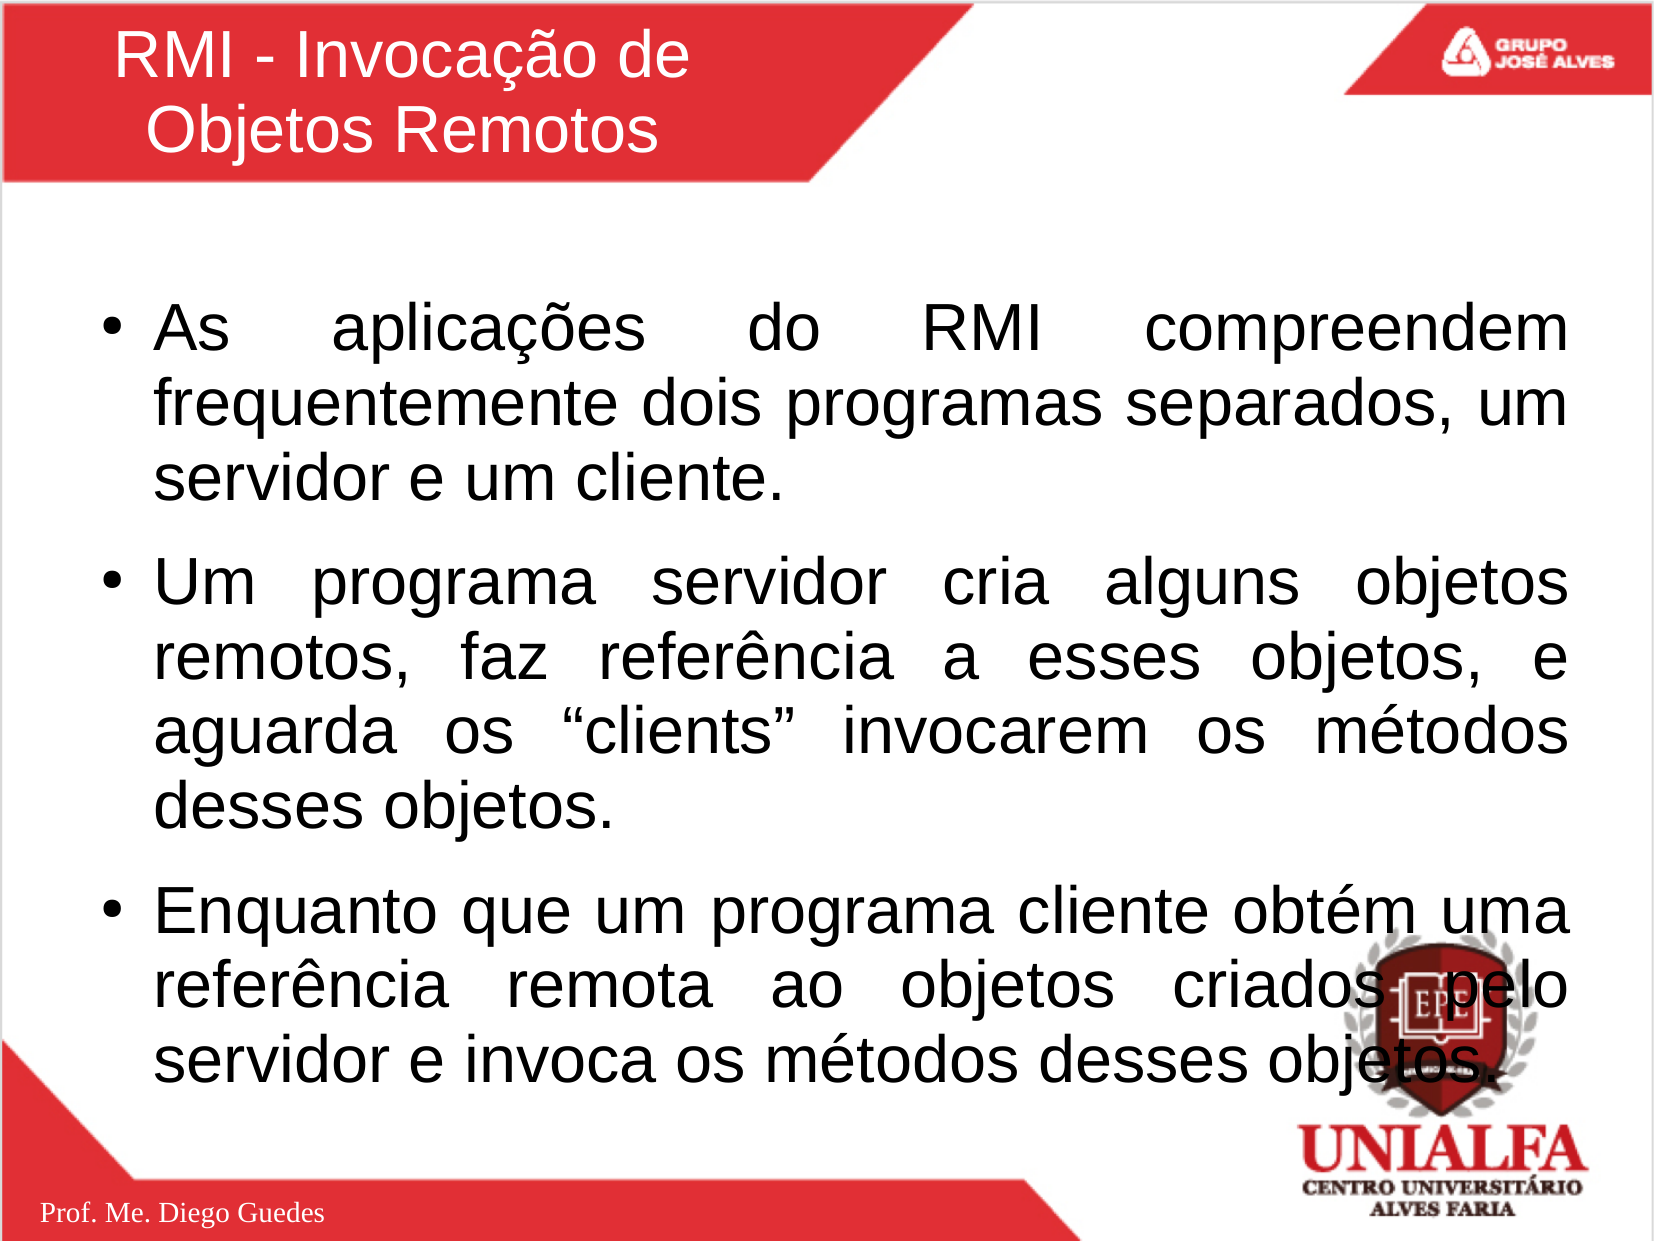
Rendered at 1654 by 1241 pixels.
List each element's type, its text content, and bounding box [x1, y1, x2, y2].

list As aplicações do RMI compreendem frequentemente dois programas separados, um servidor e um cliente. Um programa servidor cria alguns objetos remotos, faz referência a esses objetos, e aguarda os “clients” invocarem os métodos desses objetos. Enquanto que um programa cliente obtém uma referência remota ao objetos criados pelo servidor e invoca os métodos desses objetos. [82, 290, 1571, 1109]
picture [0, 0, 1654, 1241]
title RMI - Invocação de Objetos Remotos [6, 11, 799, 174]
